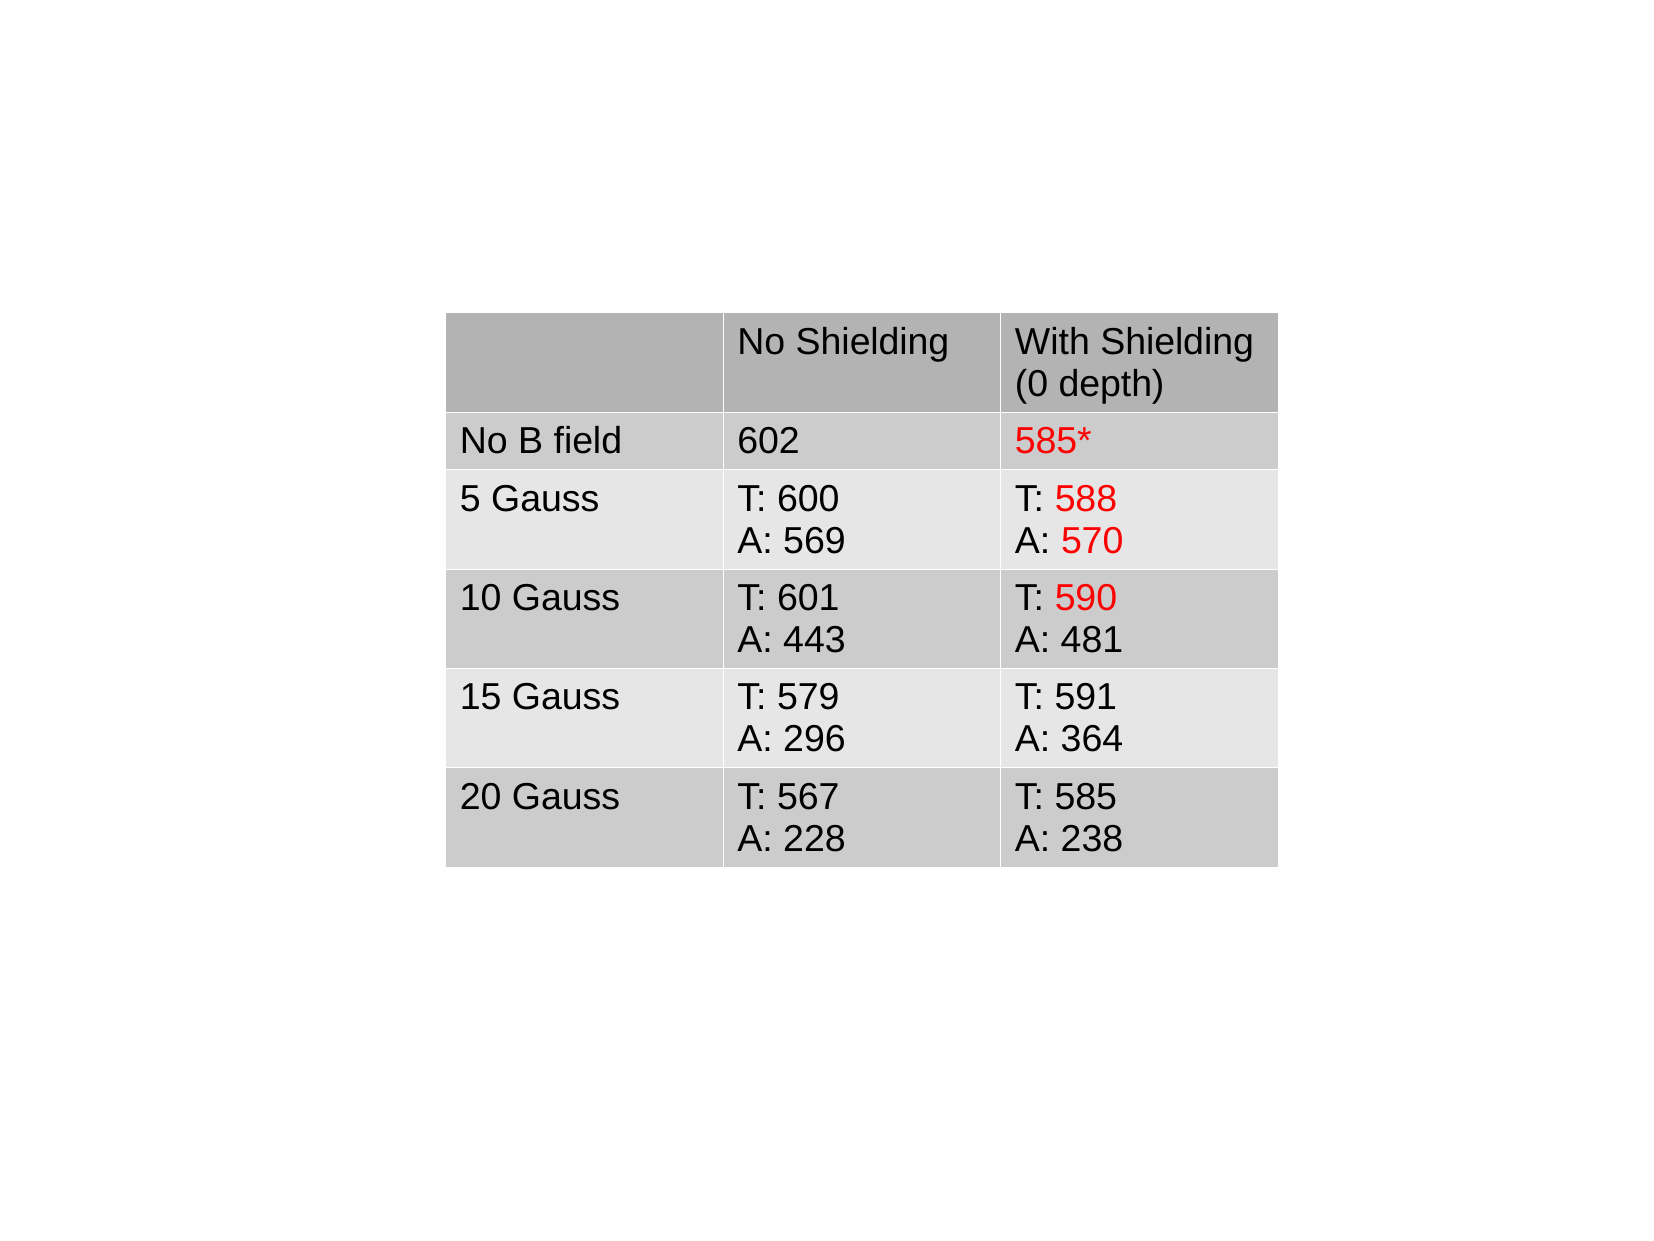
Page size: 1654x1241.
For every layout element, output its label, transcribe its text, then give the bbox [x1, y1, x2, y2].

table_cell 585* [1001, 413, 1278, 469]
table_cell No B field [446, 413, 723, 469]
table_cell T: 579 A: 296 [724, 669, 1000, 767]
table_cell 602 [724, 413, 1000, 469]
table_cell T: 588 A: 570 [1001, 470, 1278, 569]
table_cell T: 567 A: 228 [724, 768, 1000, 867]
table_cell T: 601 A: 443 [724, 570, 1000, 668]
table_cell 10 Gauss [446, 570, 723, 668]
table_cell 5 Gauss [446, 470, 723, 569]
table_cell 20 Gauss [446, 768, 723, 867]
table_header No Shielding [724, 313, 1000, 412]
table_cell T: 600 A: 569 [724, 470, 1000, 569]
table_header [446, 313, 723, 412]
table_header With Shielding (0 depth) [1001, 313, 1278, 412]
table_cell 15 Gauss [446, 669, 723, 767]
table_cell T: 590 A: 481 [1001, 570, 1278, 668]
table_cell T: 585 A: 238 [1001, 768, 1278, 867]
table_cell T: 591 A: 364 [1001, 669, 1278, 767]
